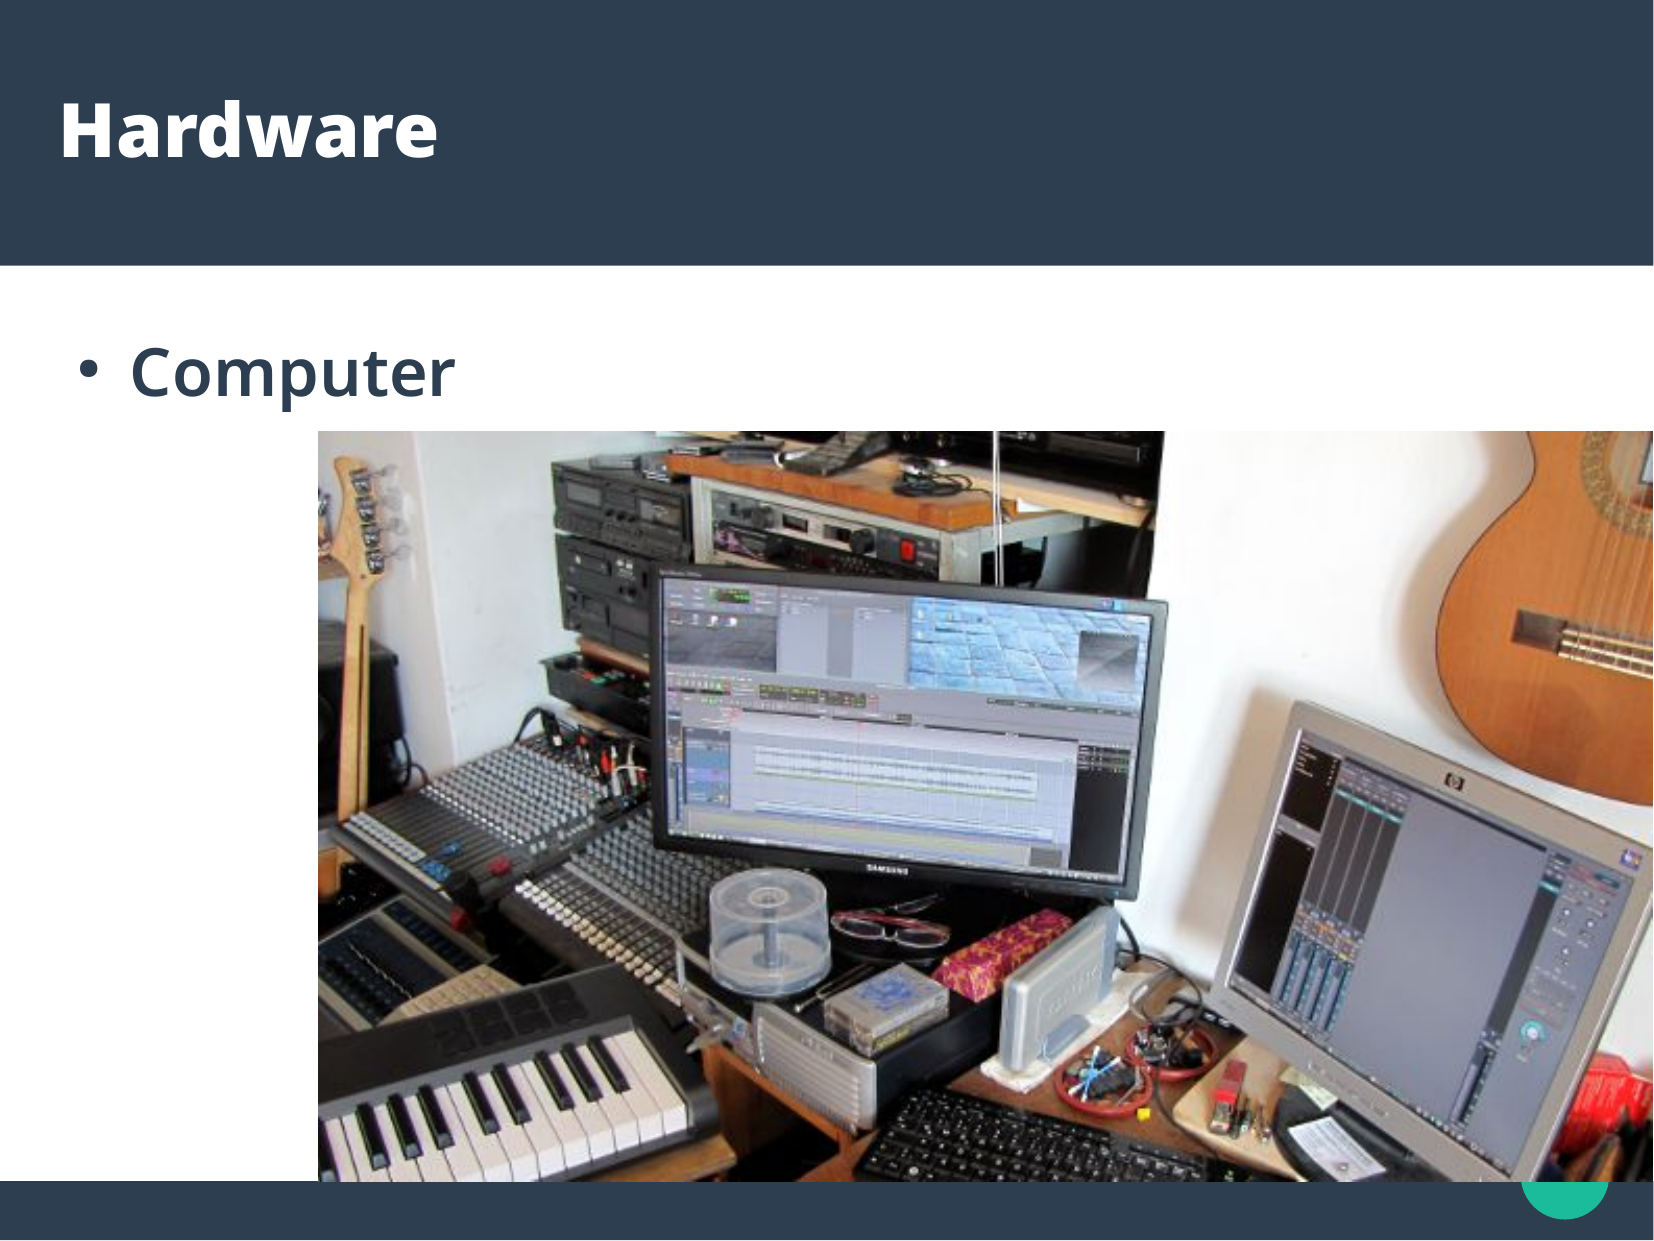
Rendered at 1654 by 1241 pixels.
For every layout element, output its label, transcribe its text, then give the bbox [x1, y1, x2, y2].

title Hardware [59, 49, 1595, 207]
list Computer [59, 324, 1595, 1152]
picture [318, 431, 1653, 1182]
